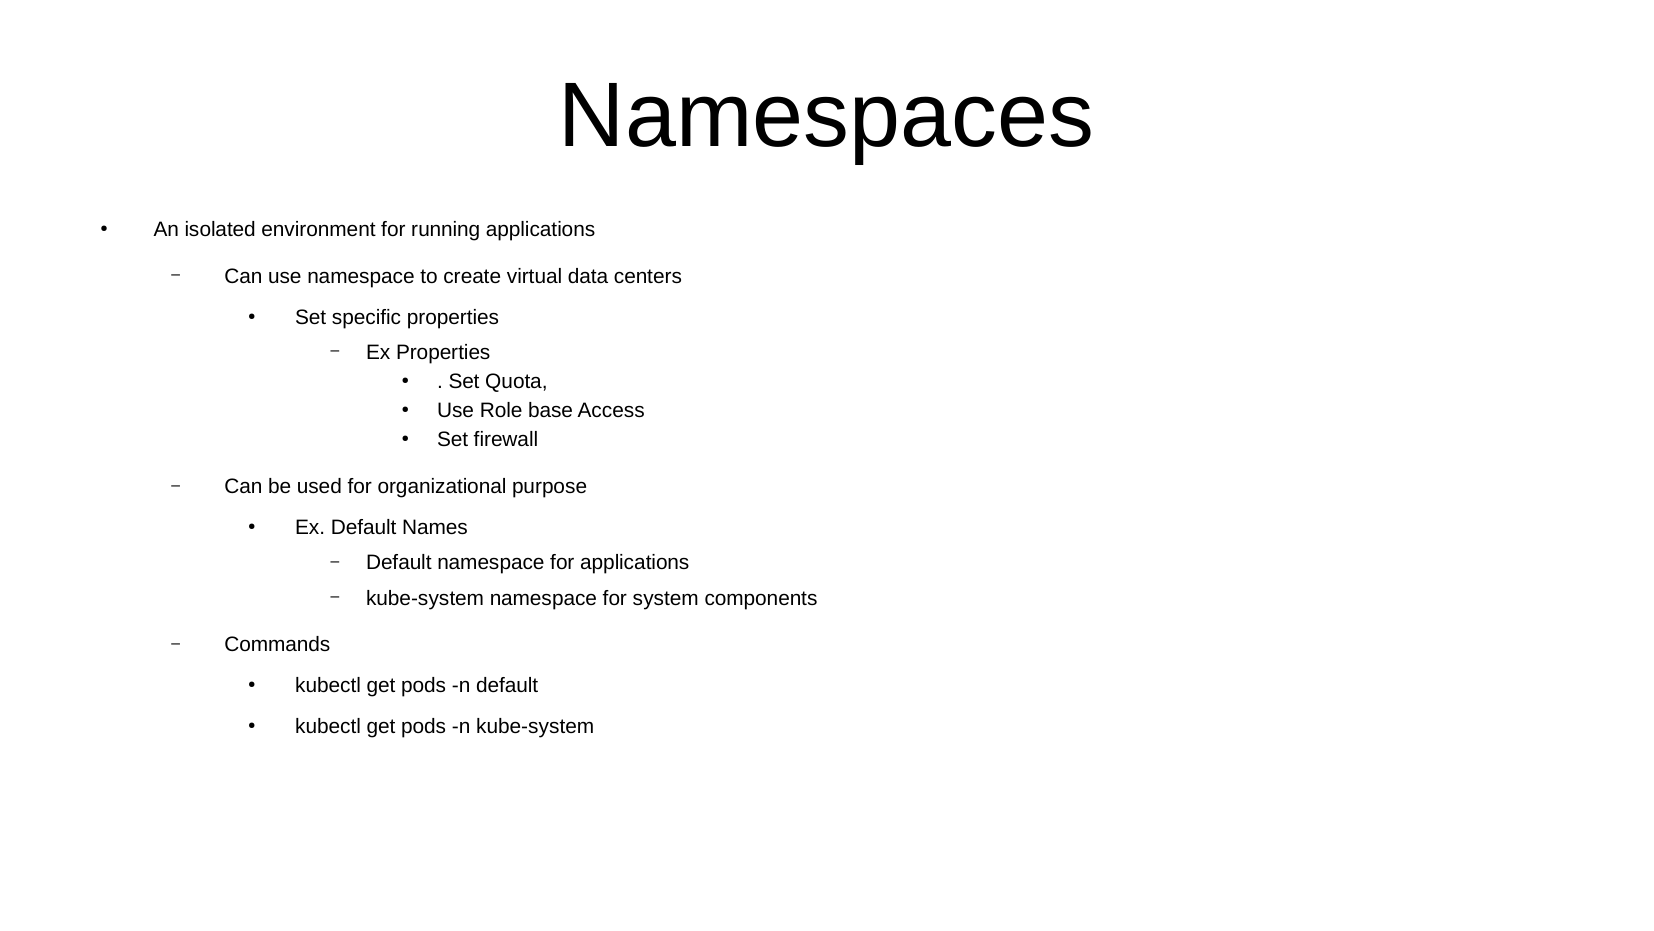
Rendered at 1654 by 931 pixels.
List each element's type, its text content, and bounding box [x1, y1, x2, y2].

list An isolated environment for running applications Can use namespace to create virtual data centers Set specific properties Ex Properties . Set Quota, Use Role base Access Set firewall Can be used for organizational purpose Ex. Default Names Default namespace for applications kube-system namespace for system components Commands kubectl get pods -n default kubectl get pods -n kube-system [82, 217, 1613, 901]
title Namespaces [82, 37, 1571, 193]
